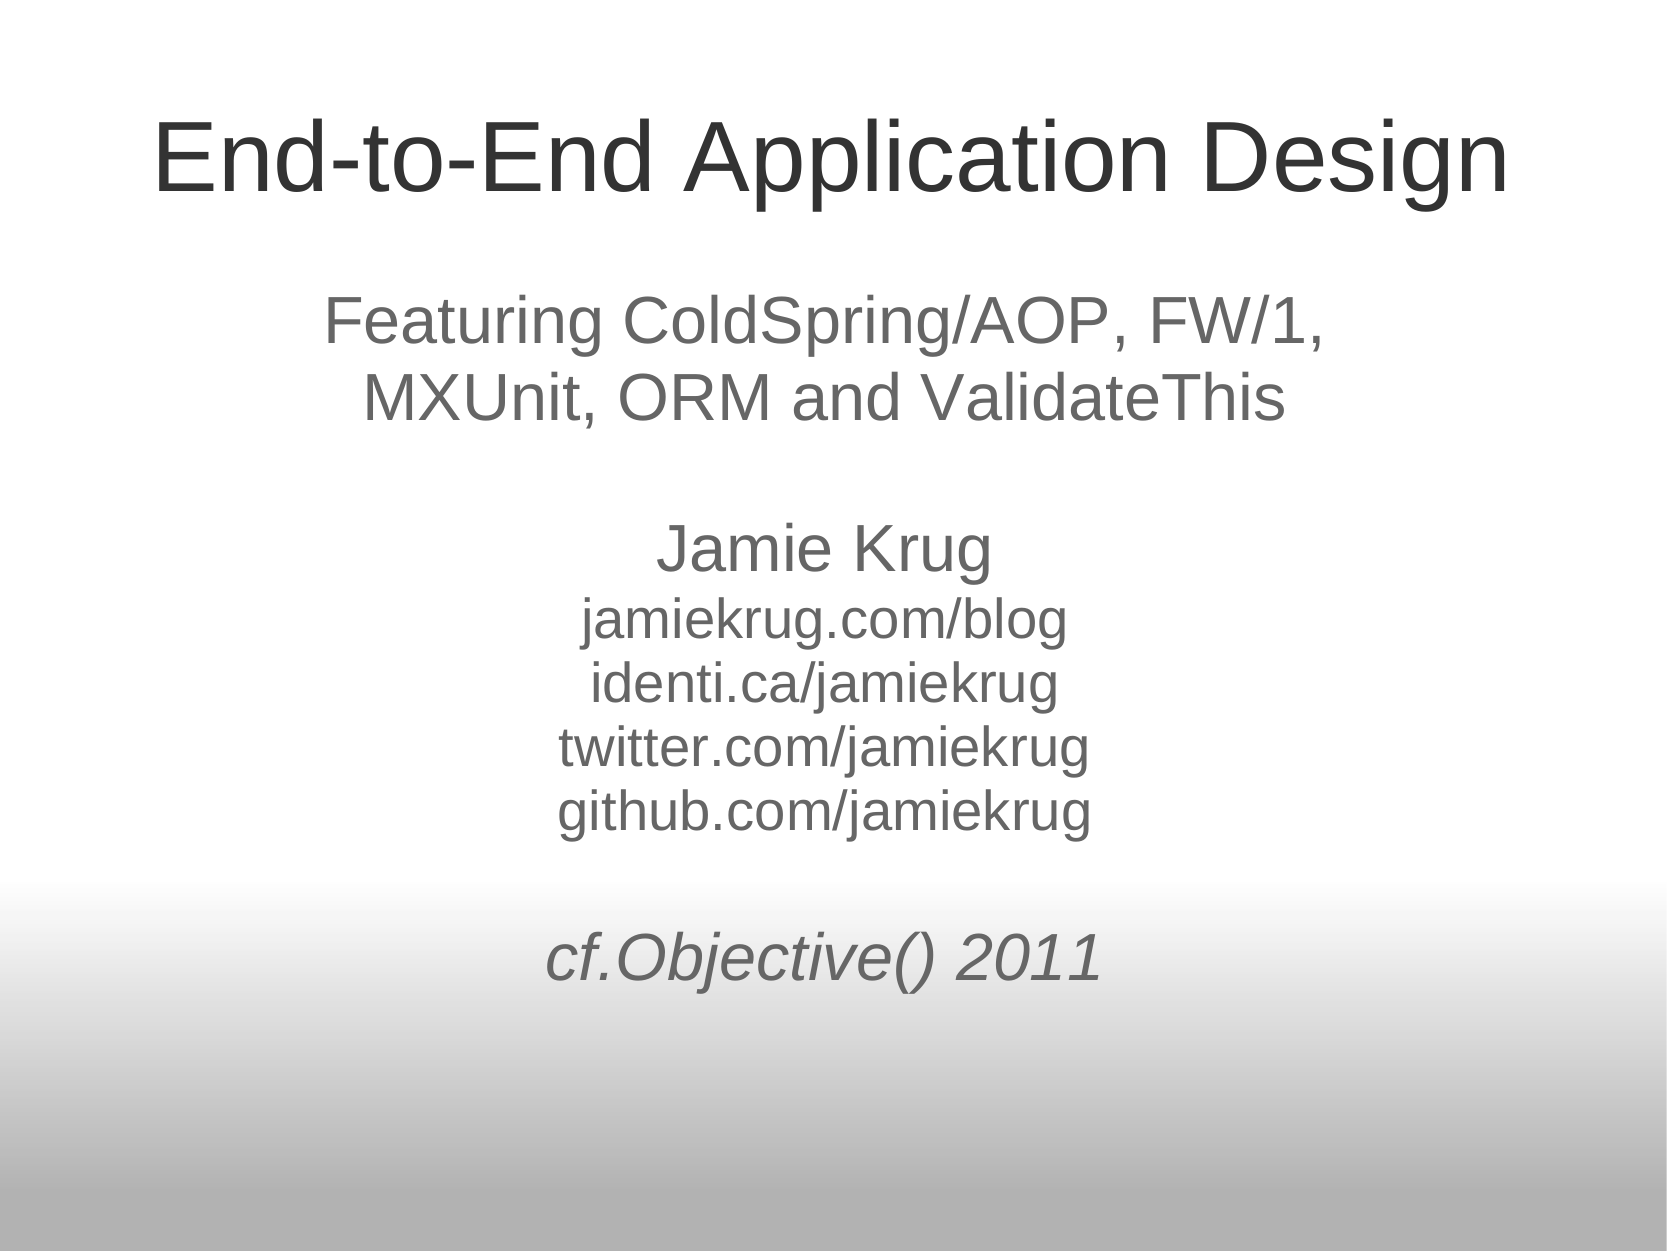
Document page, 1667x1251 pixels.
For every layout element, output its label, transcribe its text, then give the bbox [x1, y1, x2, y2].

title End-to-End Application Design [107, 99, 1556, 297]
picture [0, 0, 1667, 1251]
subtitle Featuring ColdSpring/AOP, FW/1, MXUnit, ORM and ValidateThis Jamie Krug jamiekrug.com/blog identi.ca/jamiekrug twitter.com/jamiekrug github.com/jamiekrug cf.Objective() 2011 [285, 283, 1365, 1075]
